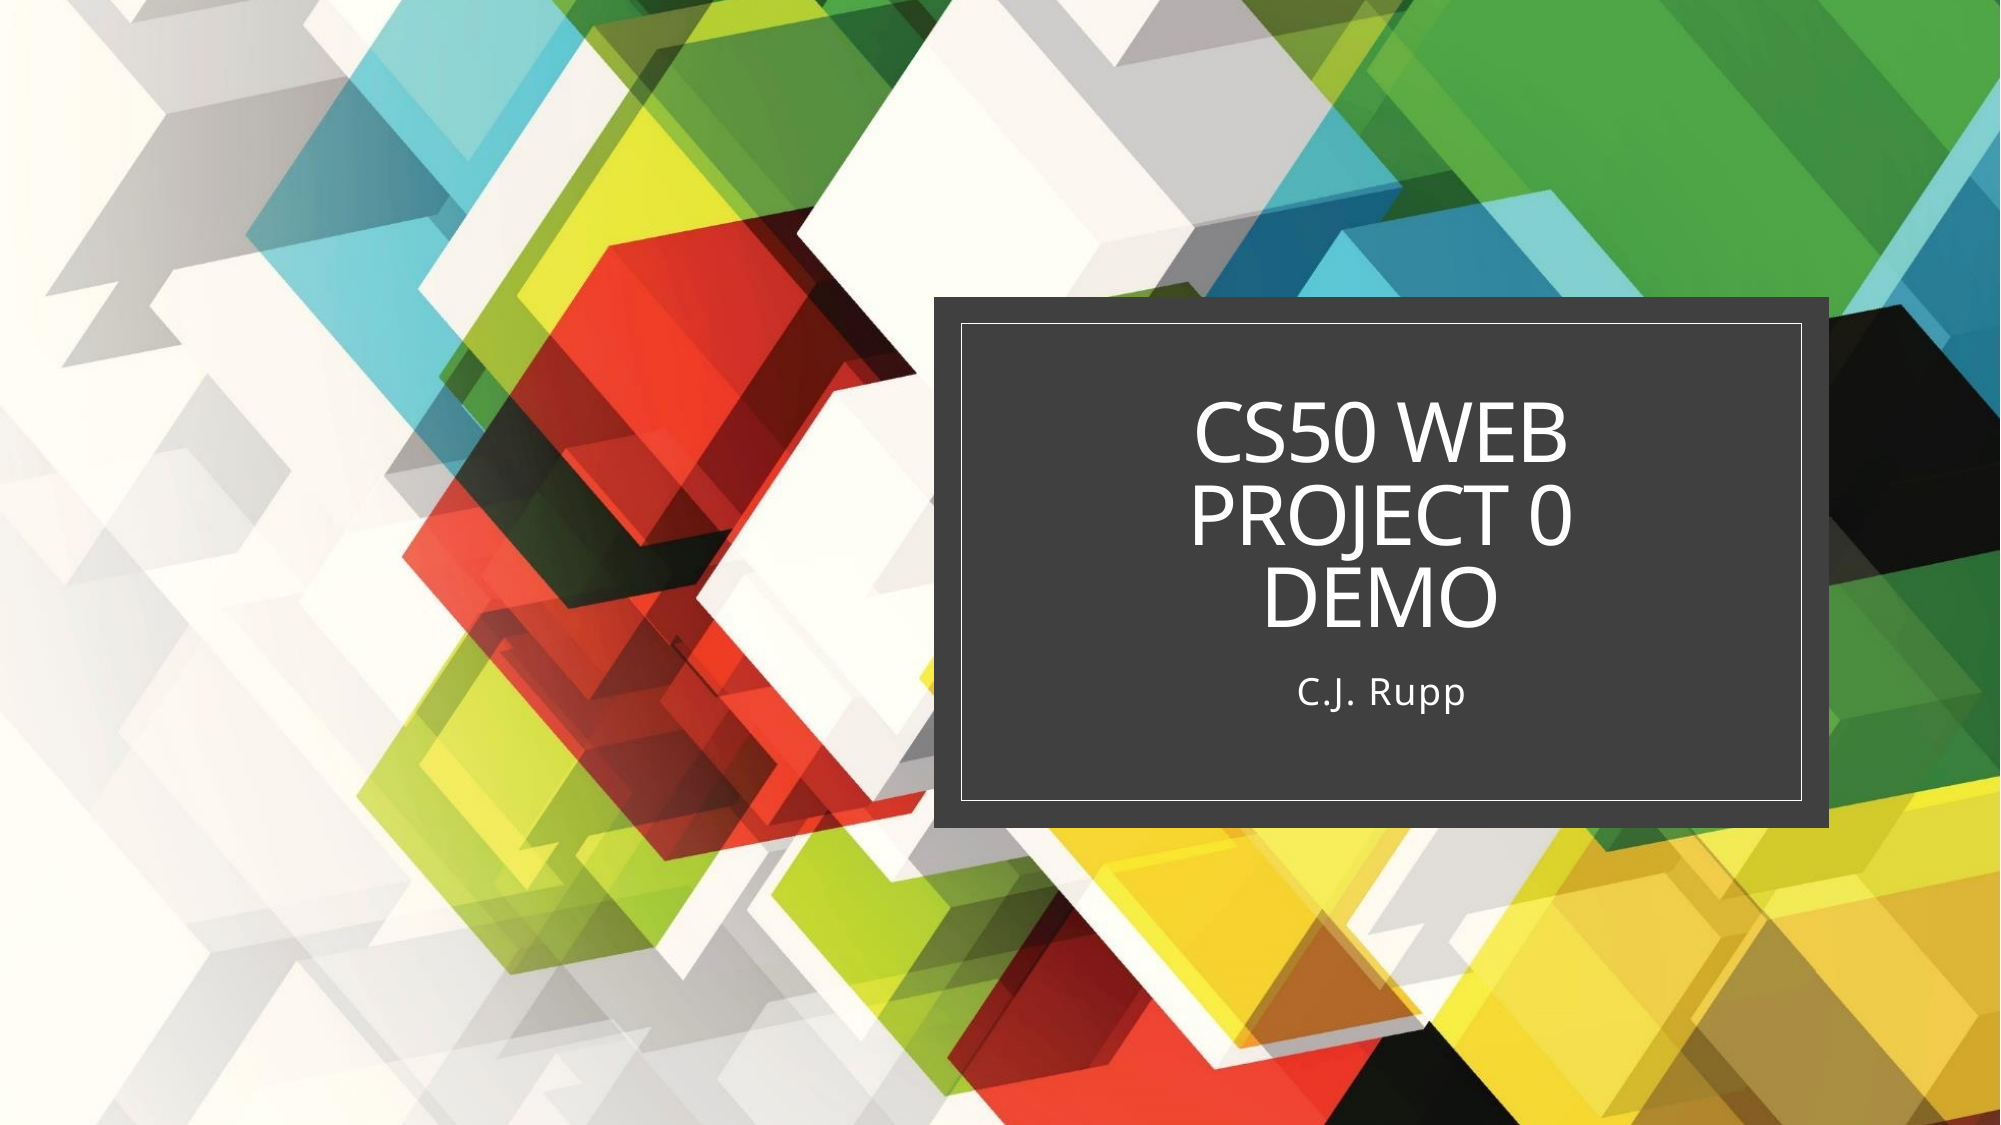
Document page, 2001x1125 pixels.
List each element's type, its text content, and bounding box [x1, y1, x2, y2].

subtitle C.J. Rupp [989, 655, 1774, 748]
picture [0, 0, 2000, 1125]
text_box [934, 297, 1829, 828]
title CS50 Web Project 0 Demo [989, 386, 1774, 654]
